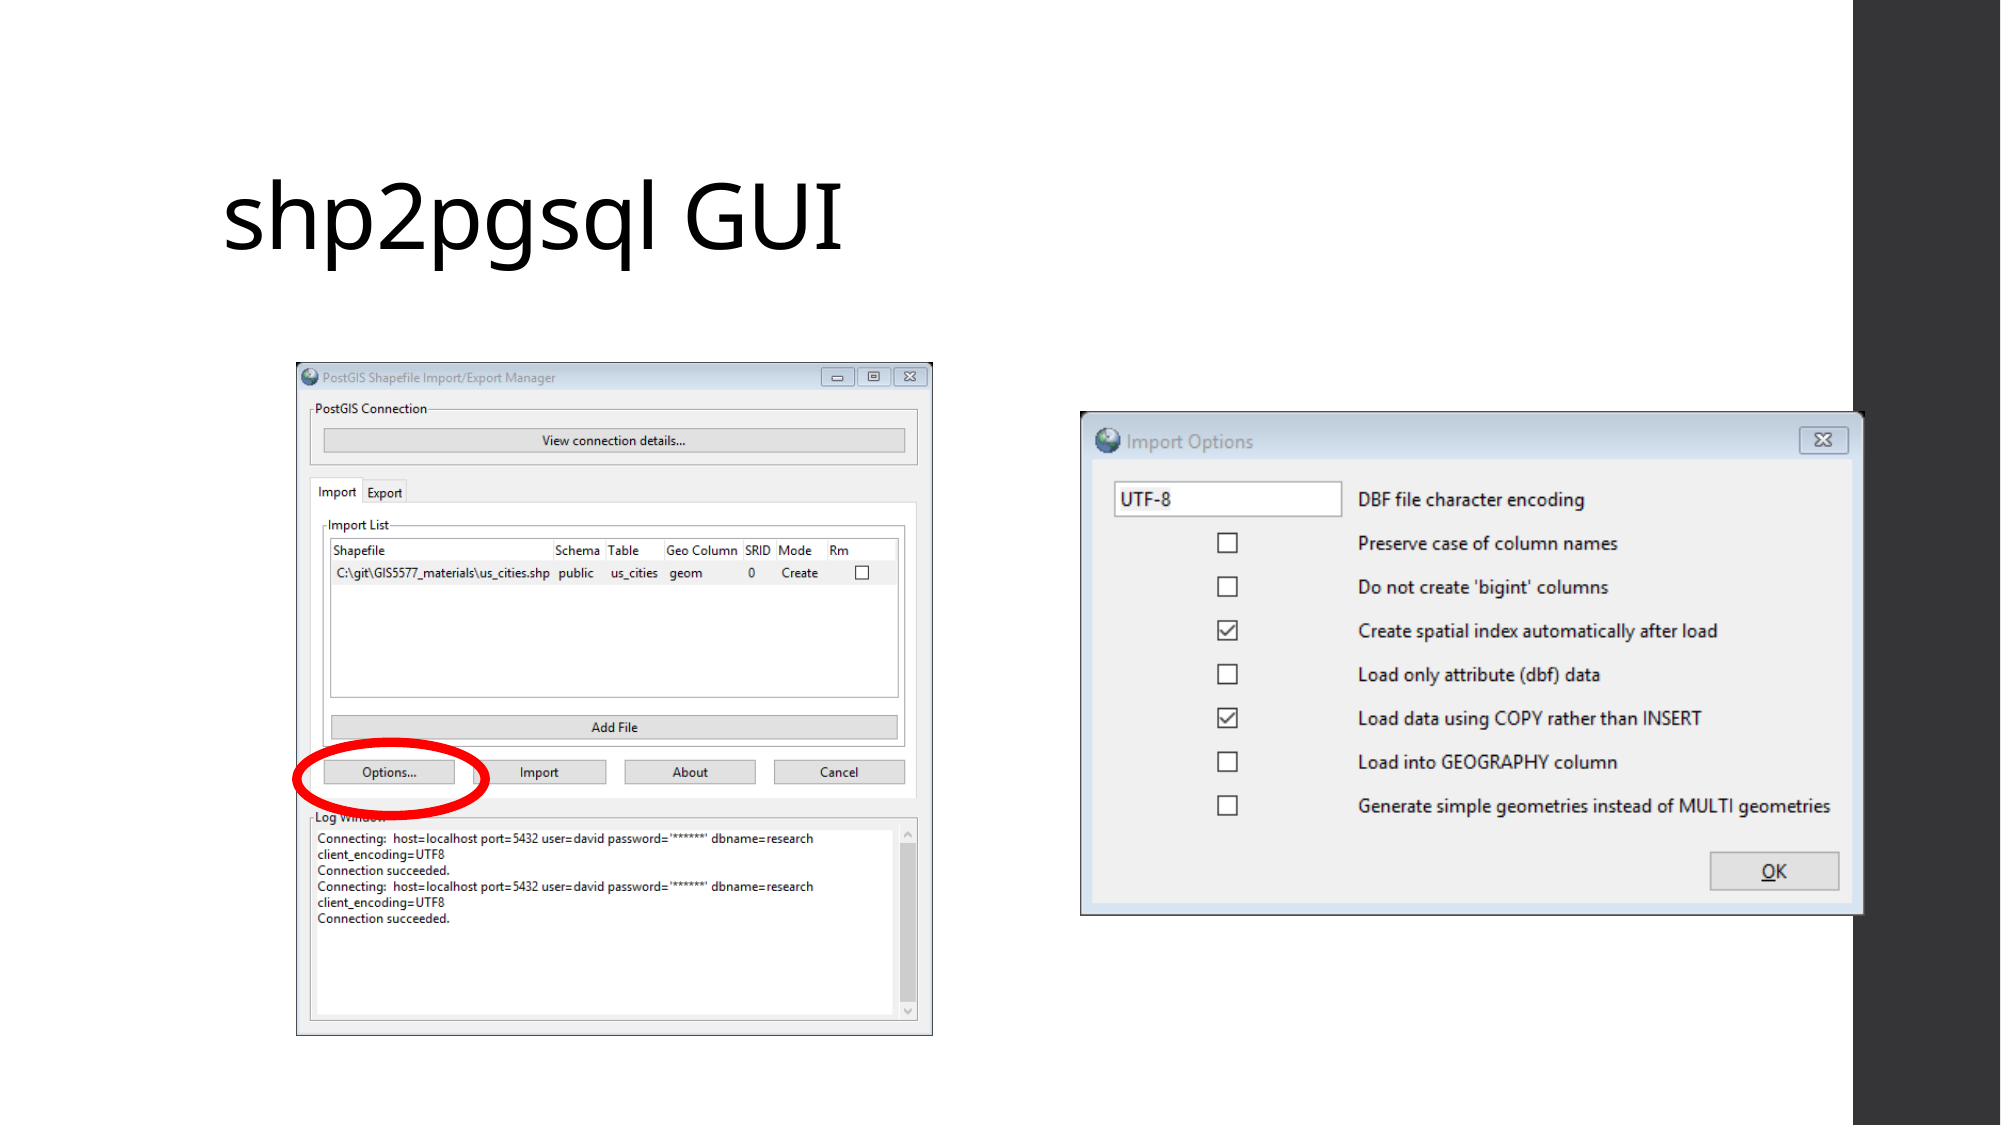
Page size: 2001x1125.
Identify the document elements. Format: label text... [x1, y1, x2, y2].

title shp2pgsql GUI [206, 60, 1797, 278]
picture [302, 747, 480, 810]
picture [296, 362, 933, 1036]
picture [1080, 411, 1865, 916]
